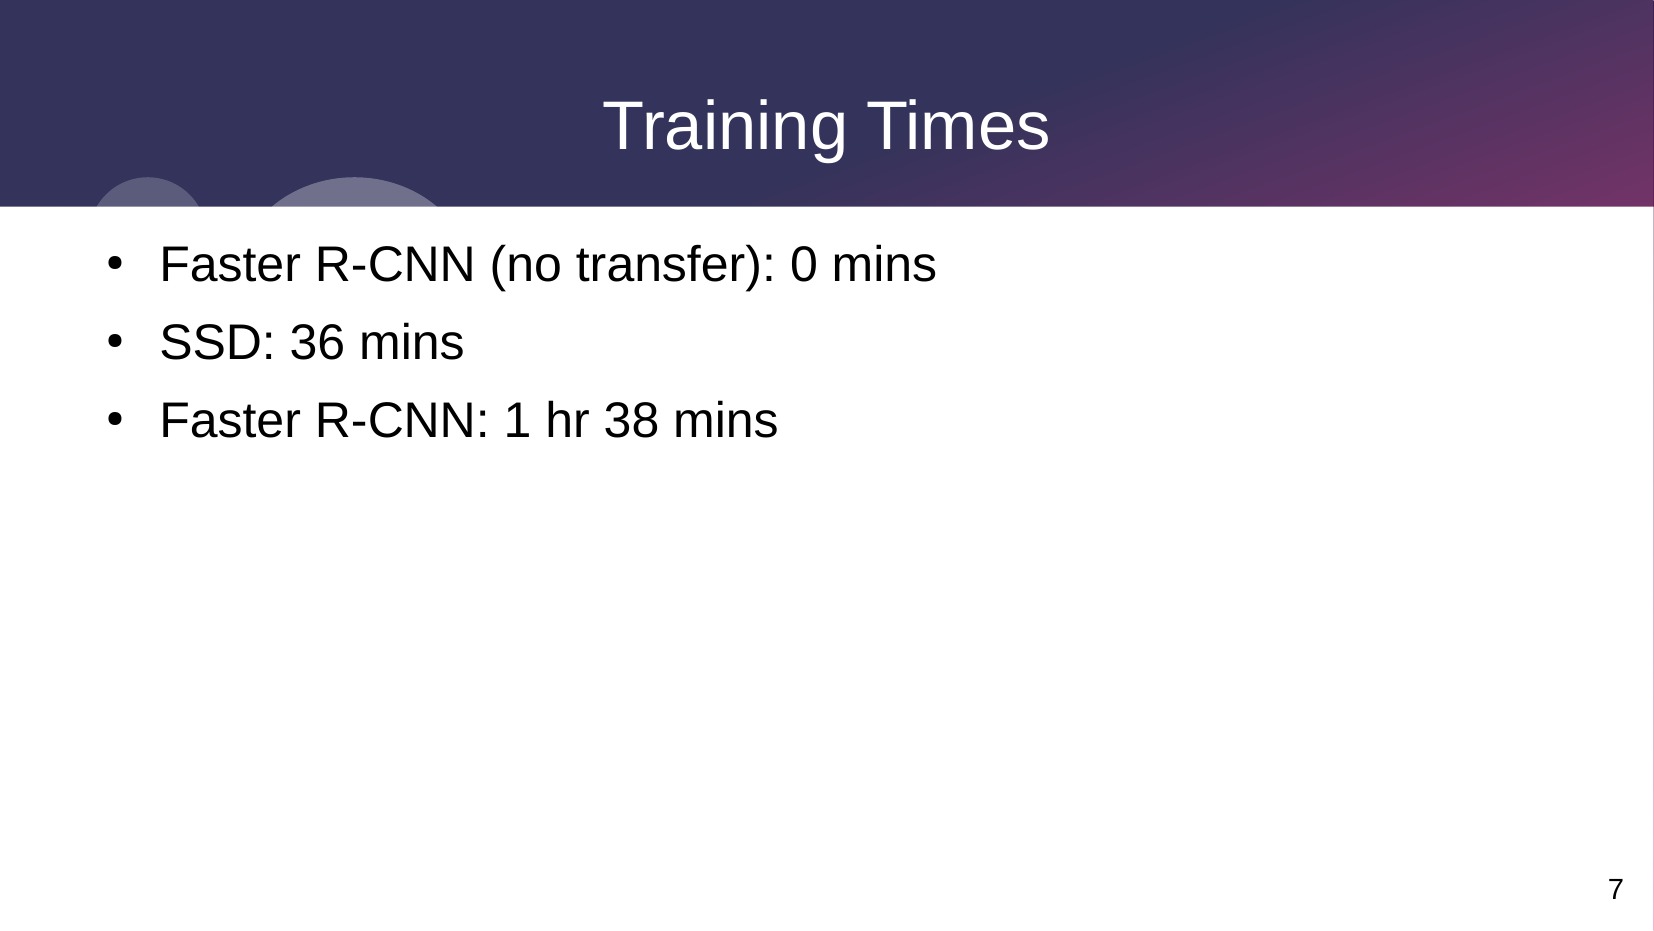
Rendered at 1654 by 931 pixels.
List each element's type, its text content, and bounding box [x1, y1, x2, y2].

list Faster R-CNN (no transfer): 0 mins SSD: 36 mins Faster R-CNN: 1 hr 38 mins [88, 236, 1565, 827]
title Training Times [88, 44, 1565, 207]
